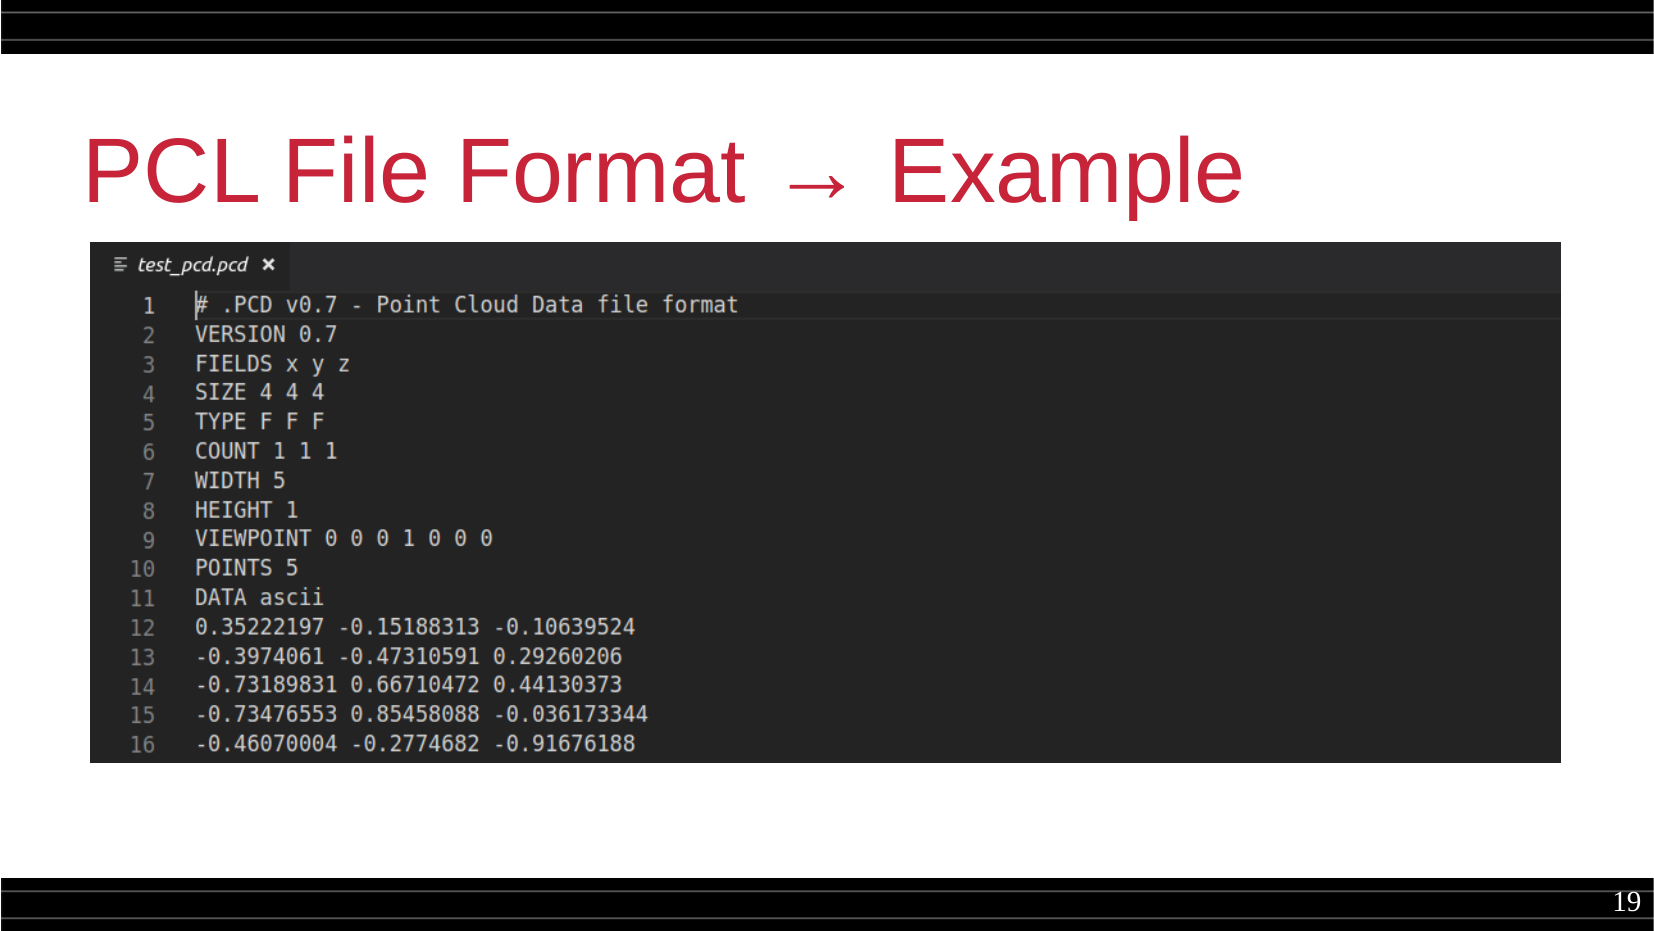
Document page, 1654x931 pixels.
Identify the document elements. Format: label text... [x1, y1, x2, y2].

picture [1, 0, 1654, 54]
title PCL File Format → Example [82, 92, 1571, 249]
picture [1, 878, 1654, 931]
picture [90, 242, 1561, 763]
